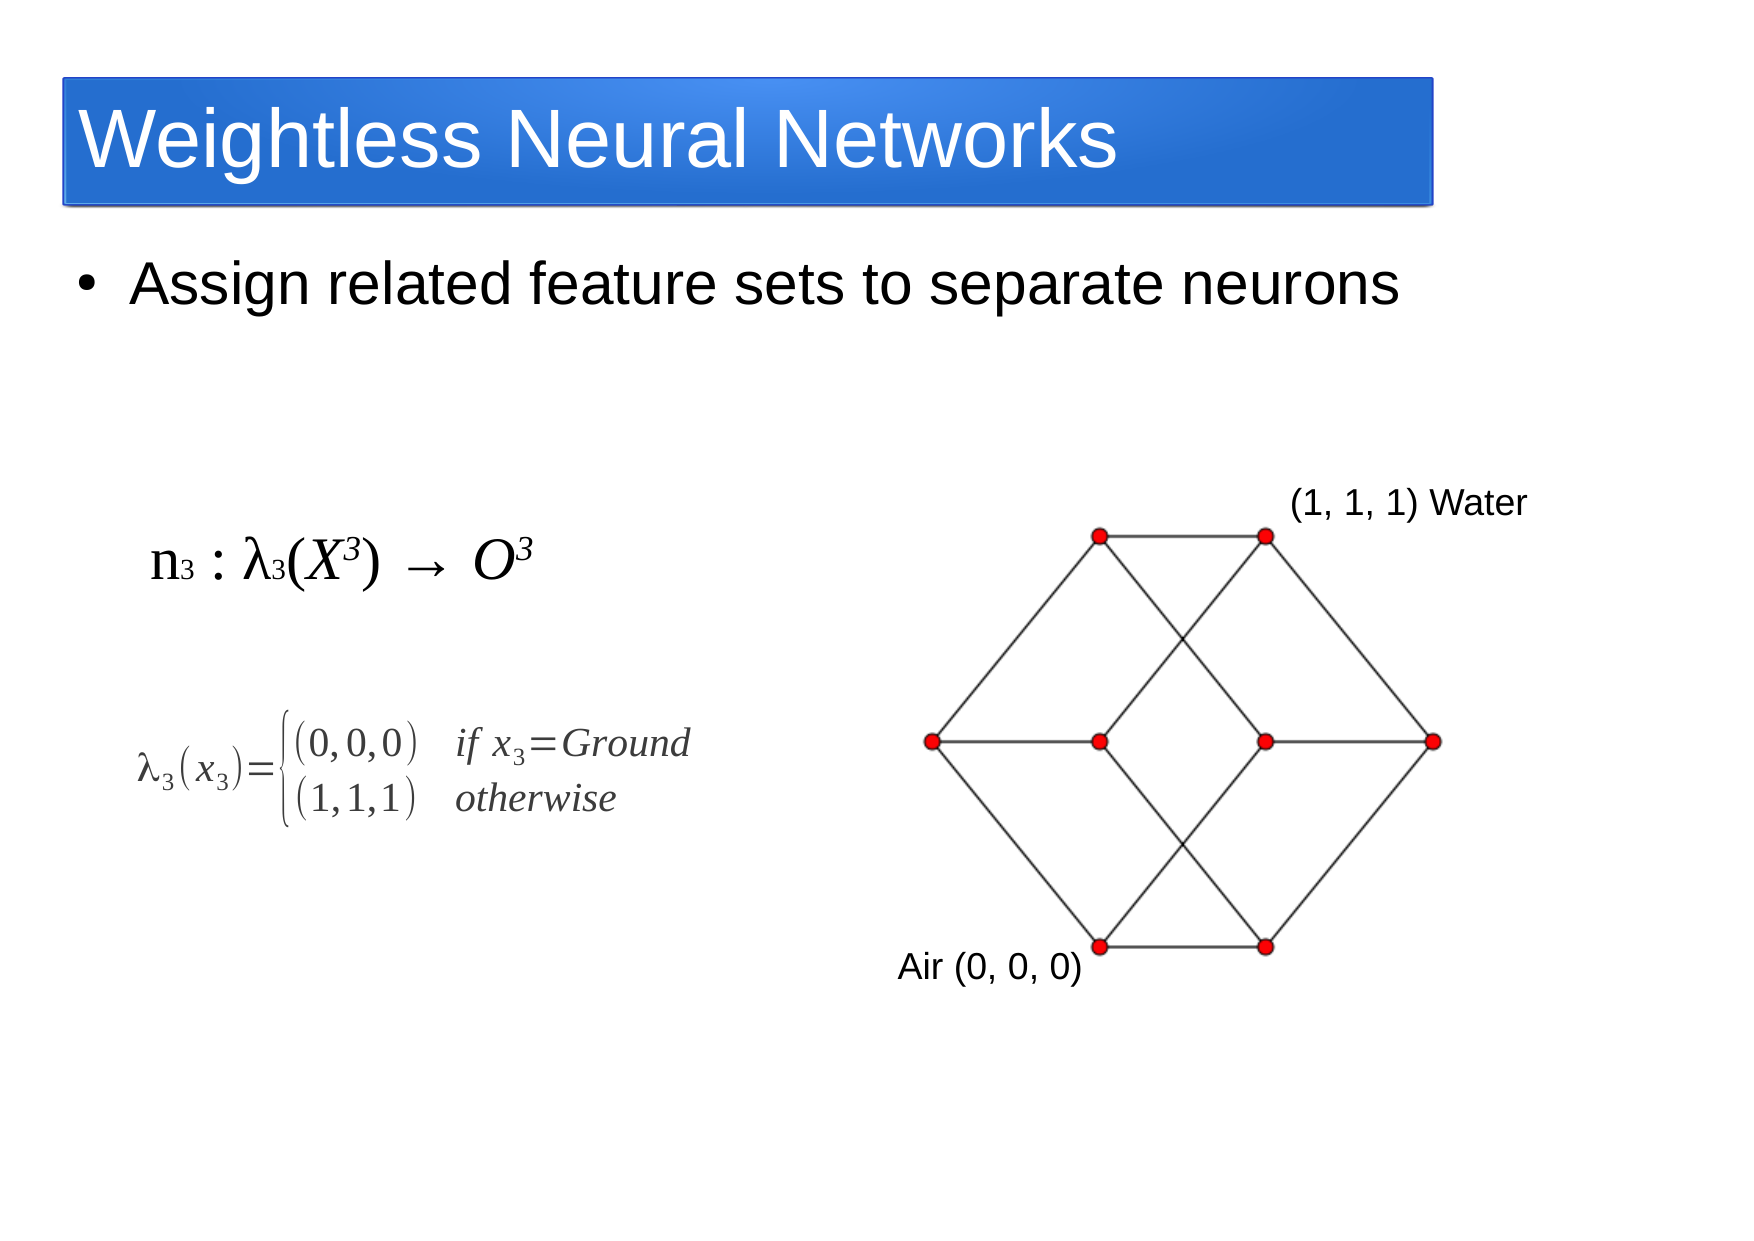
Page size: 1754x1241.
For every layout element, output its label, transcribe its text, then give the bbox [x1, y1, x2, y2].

text_box (1, 1, 1) Water [1275, 474, 1665, 531]
text_box n3 : λ3(X3) → O3 [135, 518, 626, 604]
picture [917, 521, 1449, 963]
text_box Air (0, 0, 0) [743, 937, 1098, 995]
chart [129, 708, 701, 830]
list Assign related feature sets to separate neurons [58, 249, 1696, 354]
picture [58, 77, 1439, 209]
title Weightless Neural Networks [78, 80, 1429, 198]
